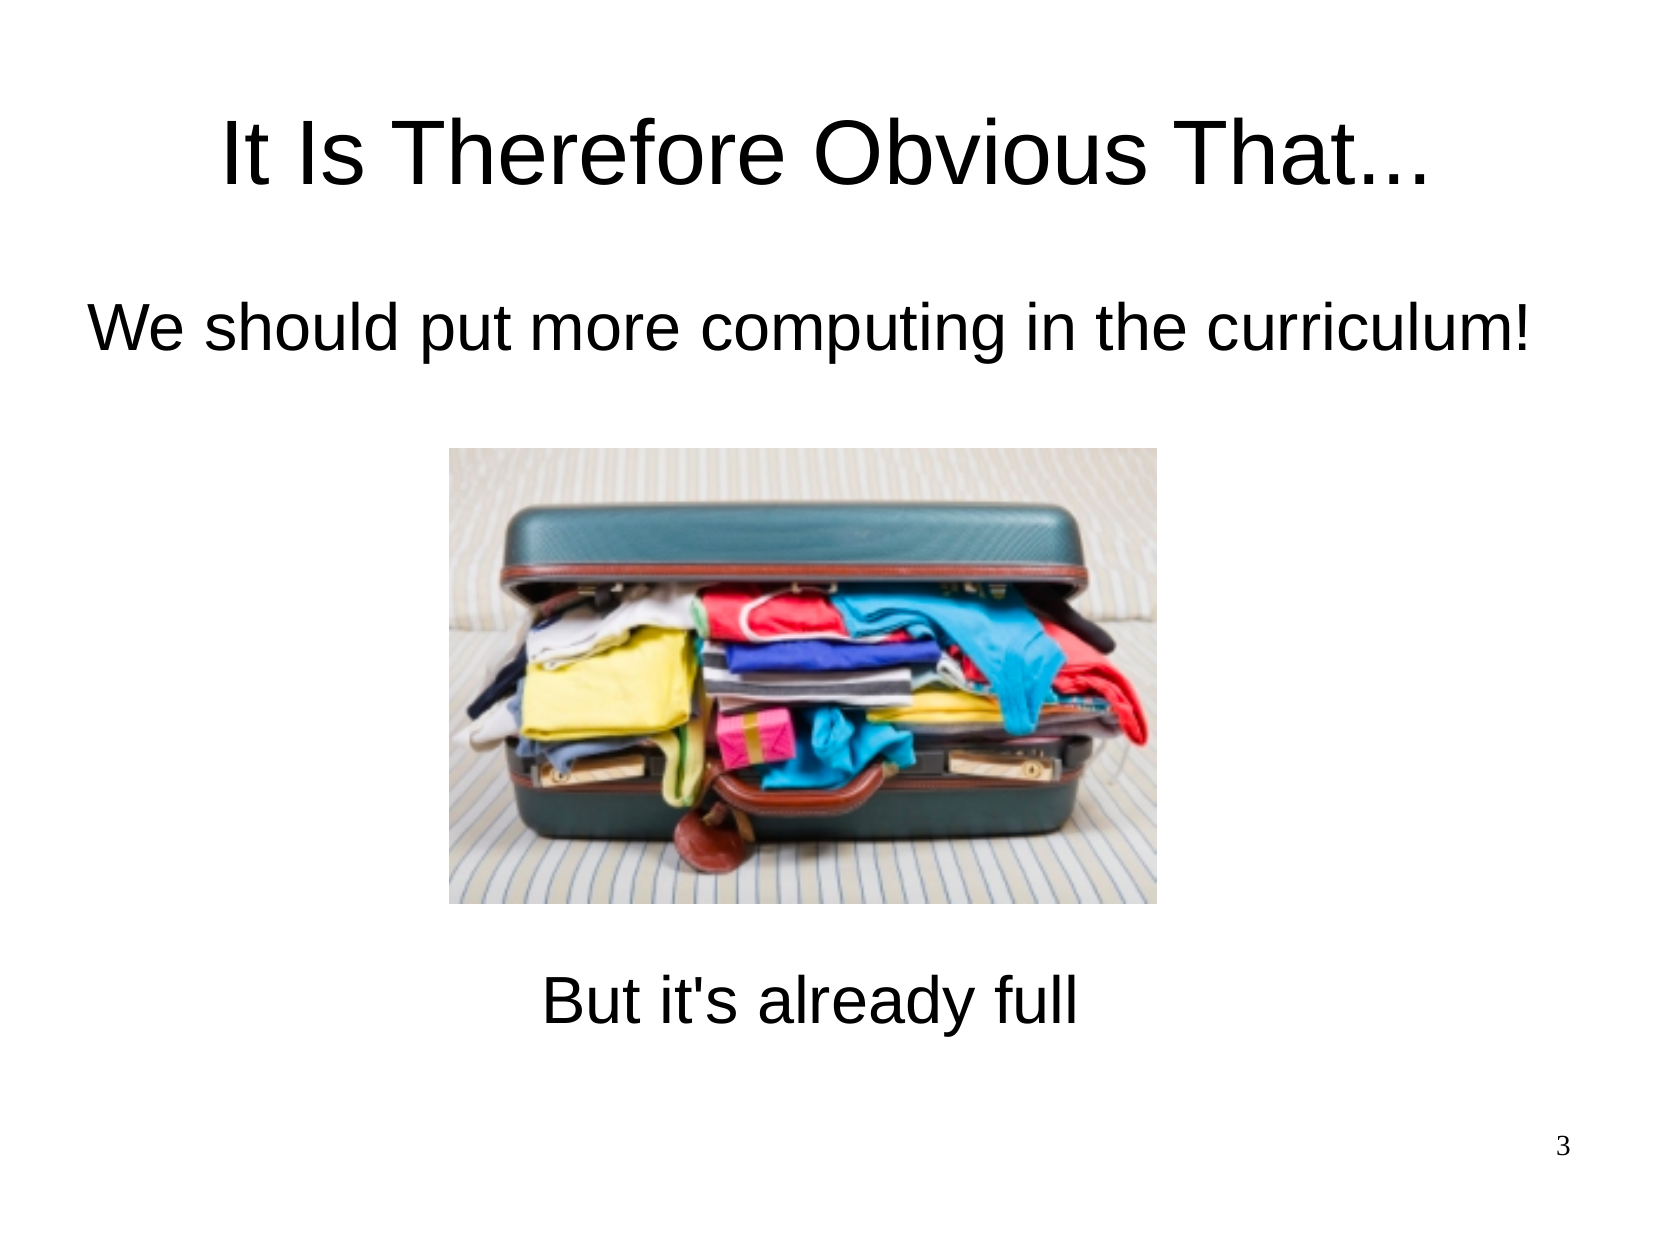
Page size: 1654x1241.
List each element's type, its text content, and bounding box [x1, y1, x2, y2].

picture [449, 448, 1157, 904]
list We should put more computing in the curriculum! [82, 290, 1538, 402]
list But it's already full [82, 963, 1538, 1075]
title It Is Therefore Obvious That... [82, 49, 1571, 257]
